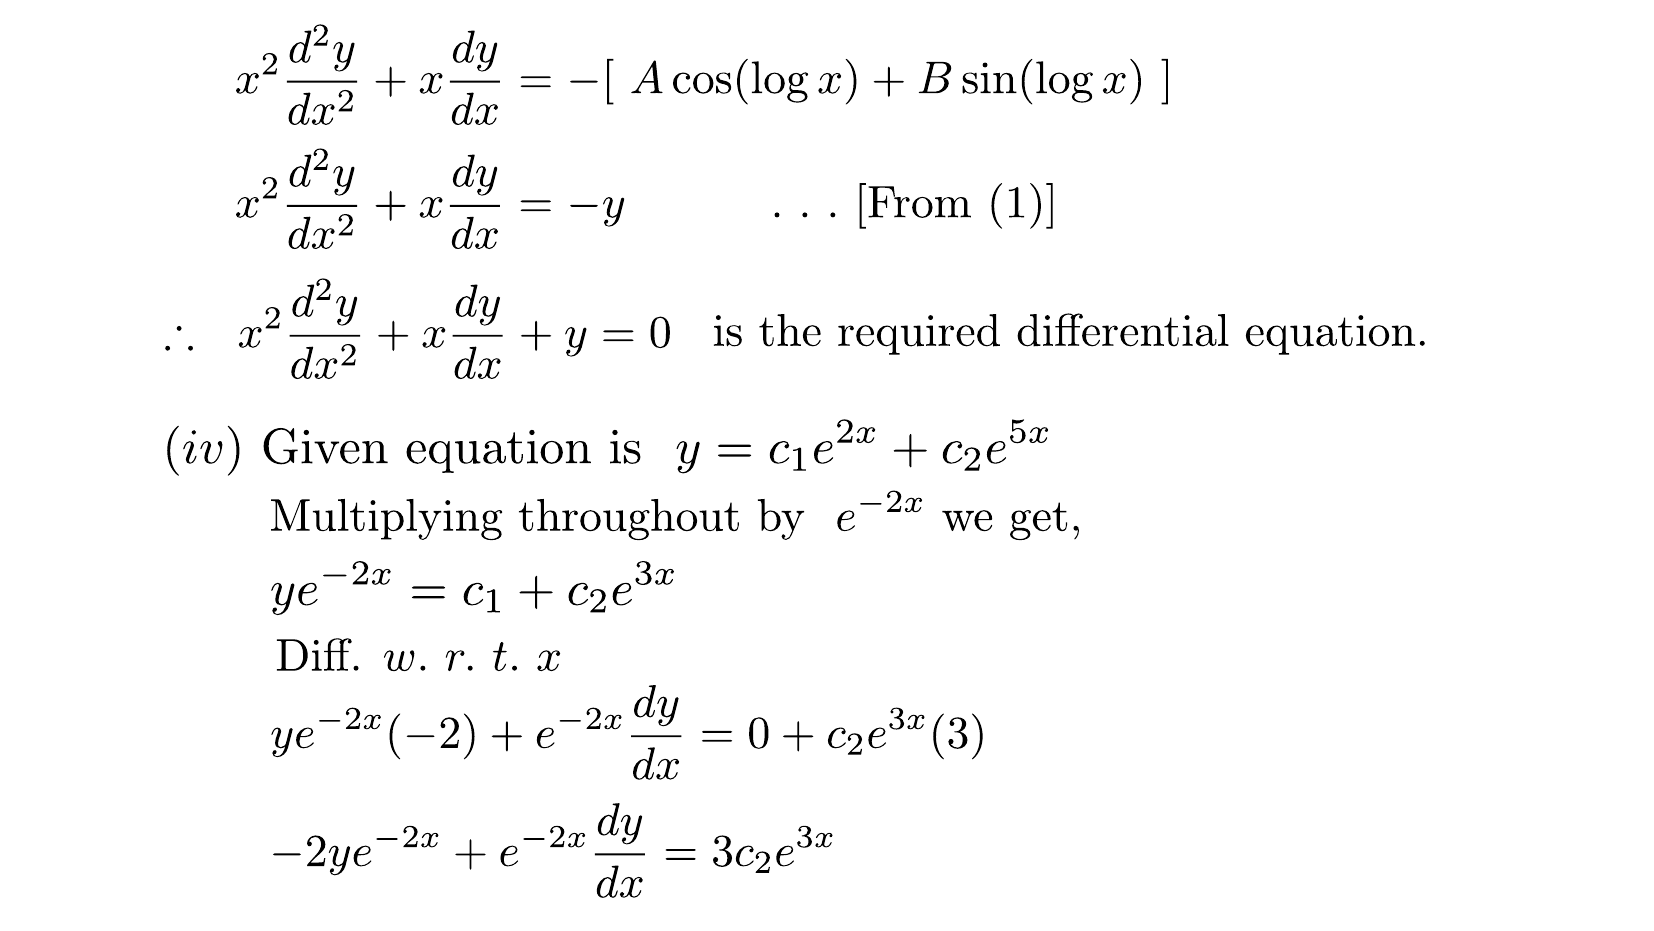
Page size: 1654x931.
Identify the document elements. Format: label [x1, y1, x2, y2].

text_box [165, 278, 670, 380]
text_box [713, 313, 1425, 355]
text_box [271, 490, 1079, 541]
text_box [276, 638, 561, 672]
subtitle [47, 35, 1619, 875]
text_box [271, 803, 833, 898]
text_box [271, 685, 983, 780]
text_box [236, 148, 625, 250]
text_box [271, 561, 674, 616]
text_box [164, 419, 1049, 476]
text_box [236, 24, 1168, 125]
text_box [772, 183, 1053, 229]
